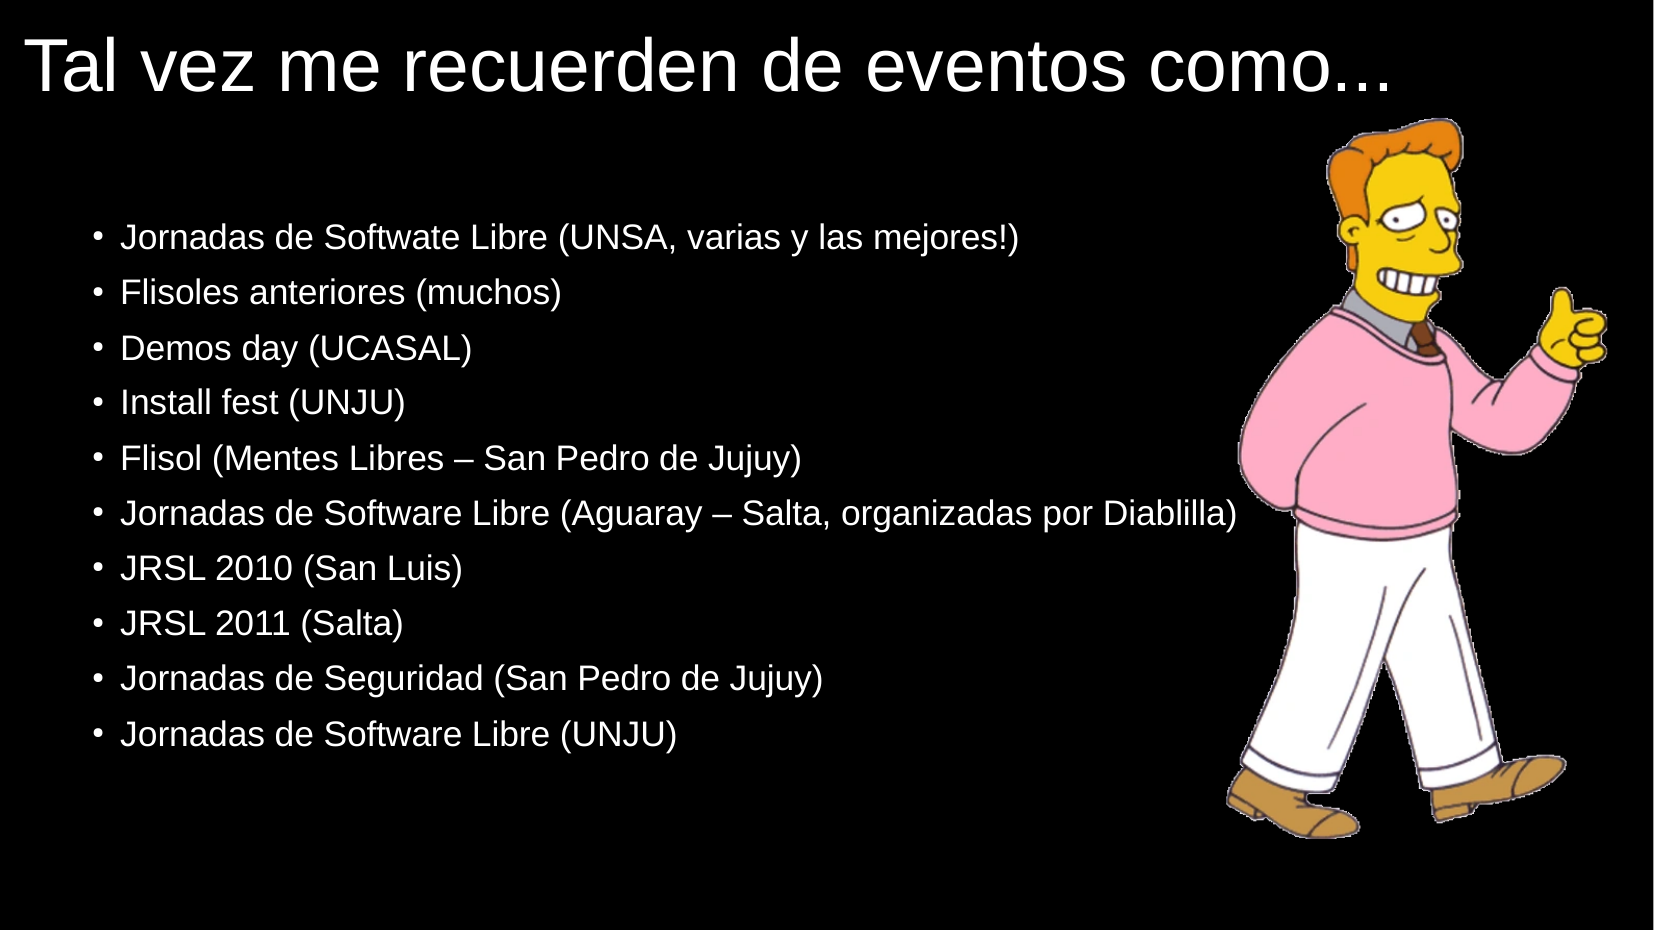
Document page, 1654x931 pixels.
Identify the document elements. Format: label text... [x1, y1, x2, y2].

picture [1120, 94, 1654, 863]
list Jornadas de Softwate Libre (UNSA, varias y las mejores!) Flisoles anteriores (muchos) Demos day (UCASAL) Install fest (UNJU) Flisol (Mentes Libres – San Pedro de Jujuy) Jornadas de Software Libre (Aguaray – Salta, organizadas por Diablilla) JRSL 2010 (San Luis) JRSL 2011 (Salta) Jornadas de Seguridad (San Pedro de Jujuy) Jornadas de Software Libre (UNJU) [82, 217, 1571, 758]
title Tal vez me recuerden de eventos como... [23, 11, 1589, 119]
